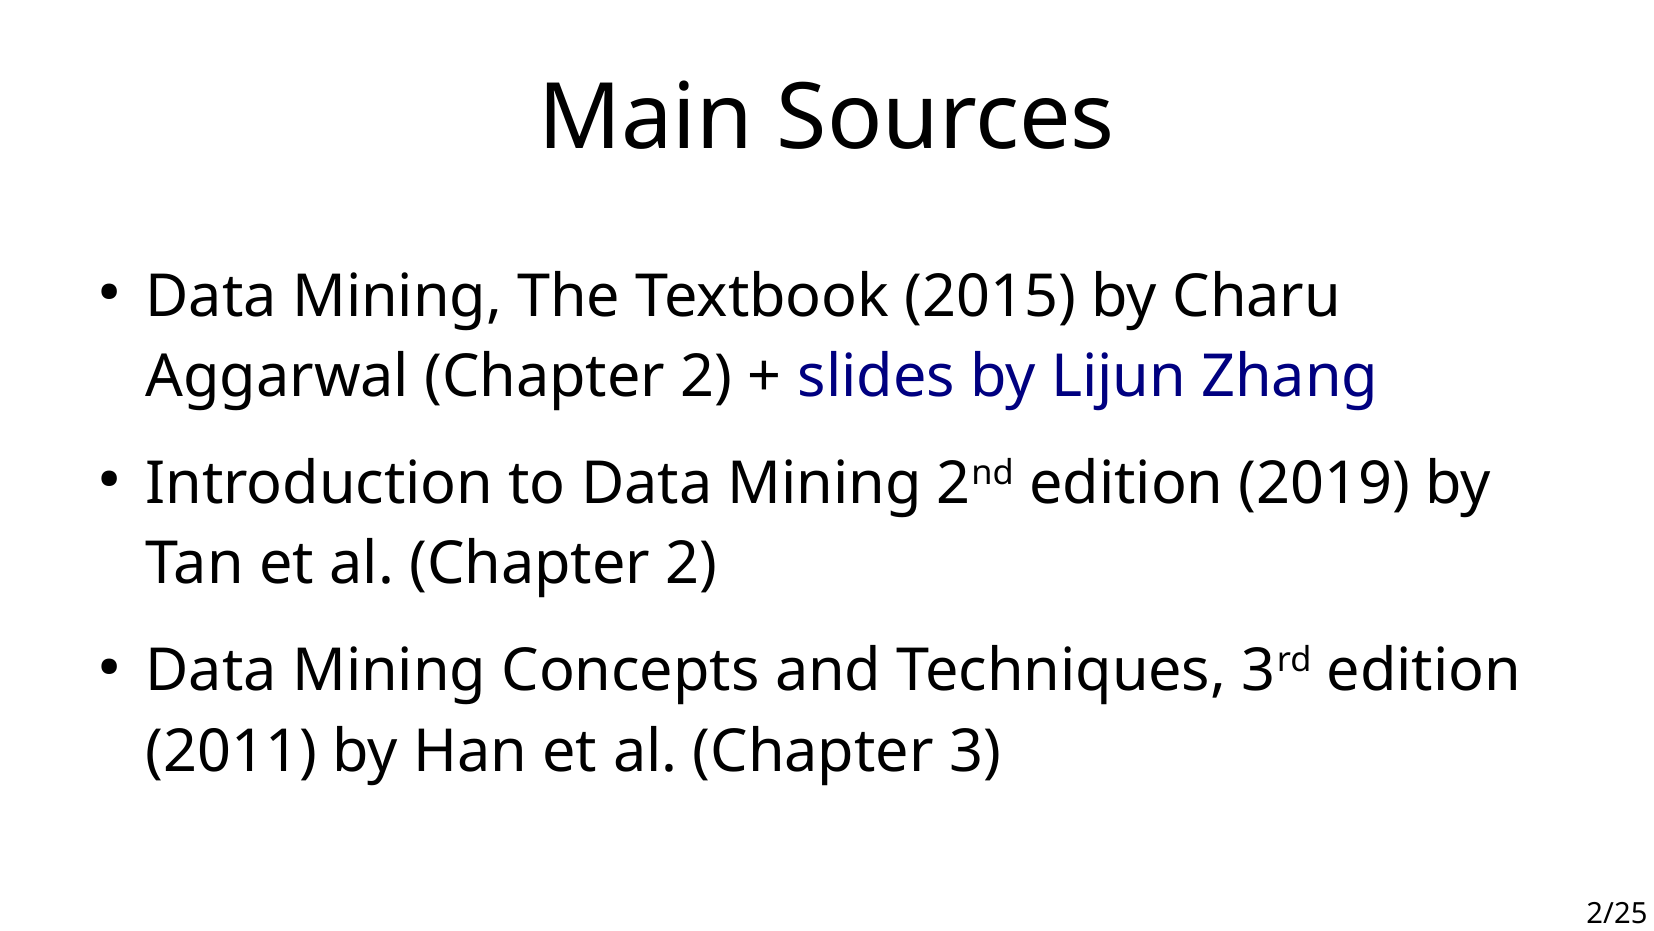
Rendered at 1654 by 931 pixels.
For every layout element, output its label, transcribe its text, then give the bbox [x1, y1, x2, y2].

title Main Sources [82, 1, 1571, 226]
list Data Mining, The Textbook (2015) by Charu Aggarwal (Chapter 2) + slides by Lijun Zhang Introduction to Data Mining 2nd edition (2019) by Tan et al. (Chapter 2) Data Mining Concepts and Techniques, 3rd edition (2011) by Han et al. (Chapter 3) [82, 253, 1571, 793]
